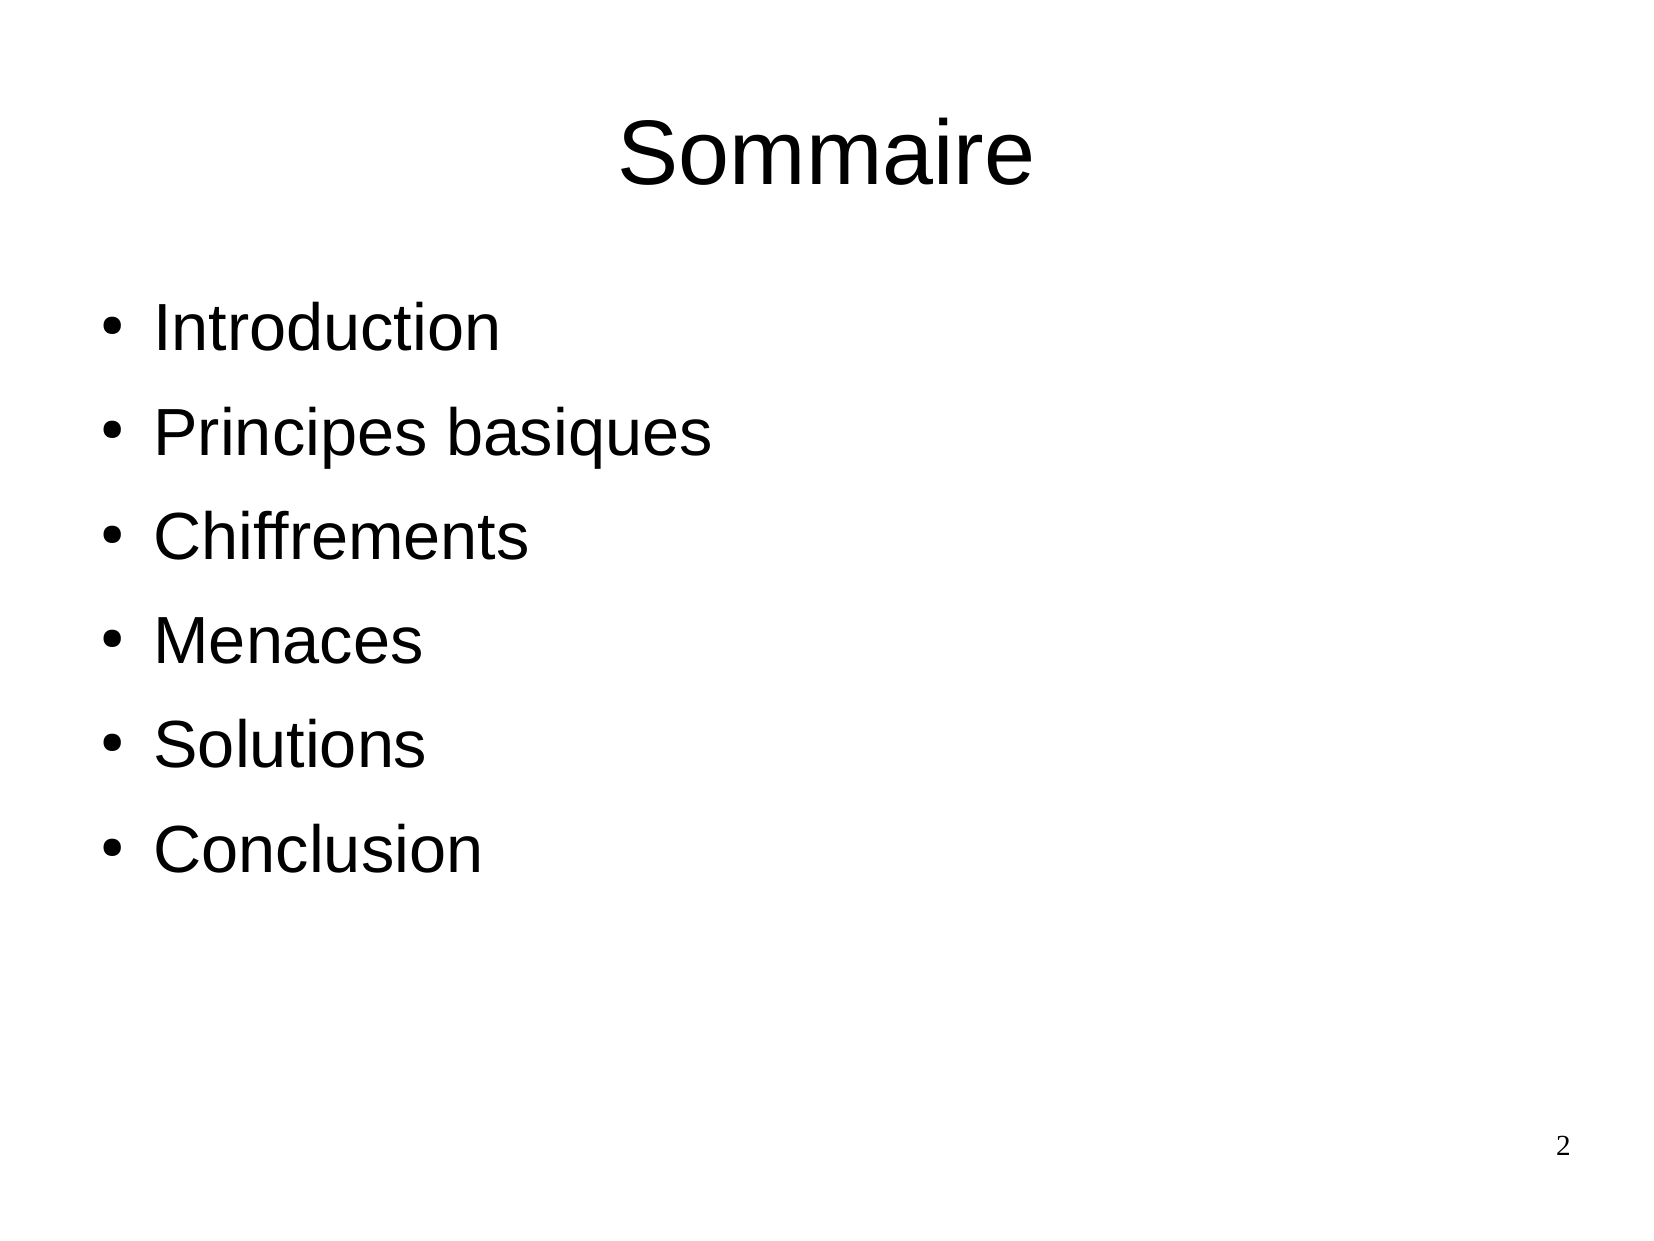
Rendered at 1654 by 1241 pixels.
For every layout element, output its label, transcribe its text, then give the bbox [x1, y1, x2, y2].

title Sommaire [82, 49, 1571, 257]
list Introduction Principes basiques Chiffrements Menaces Solutions Conclusion [82, 290, 1571, 1010]
